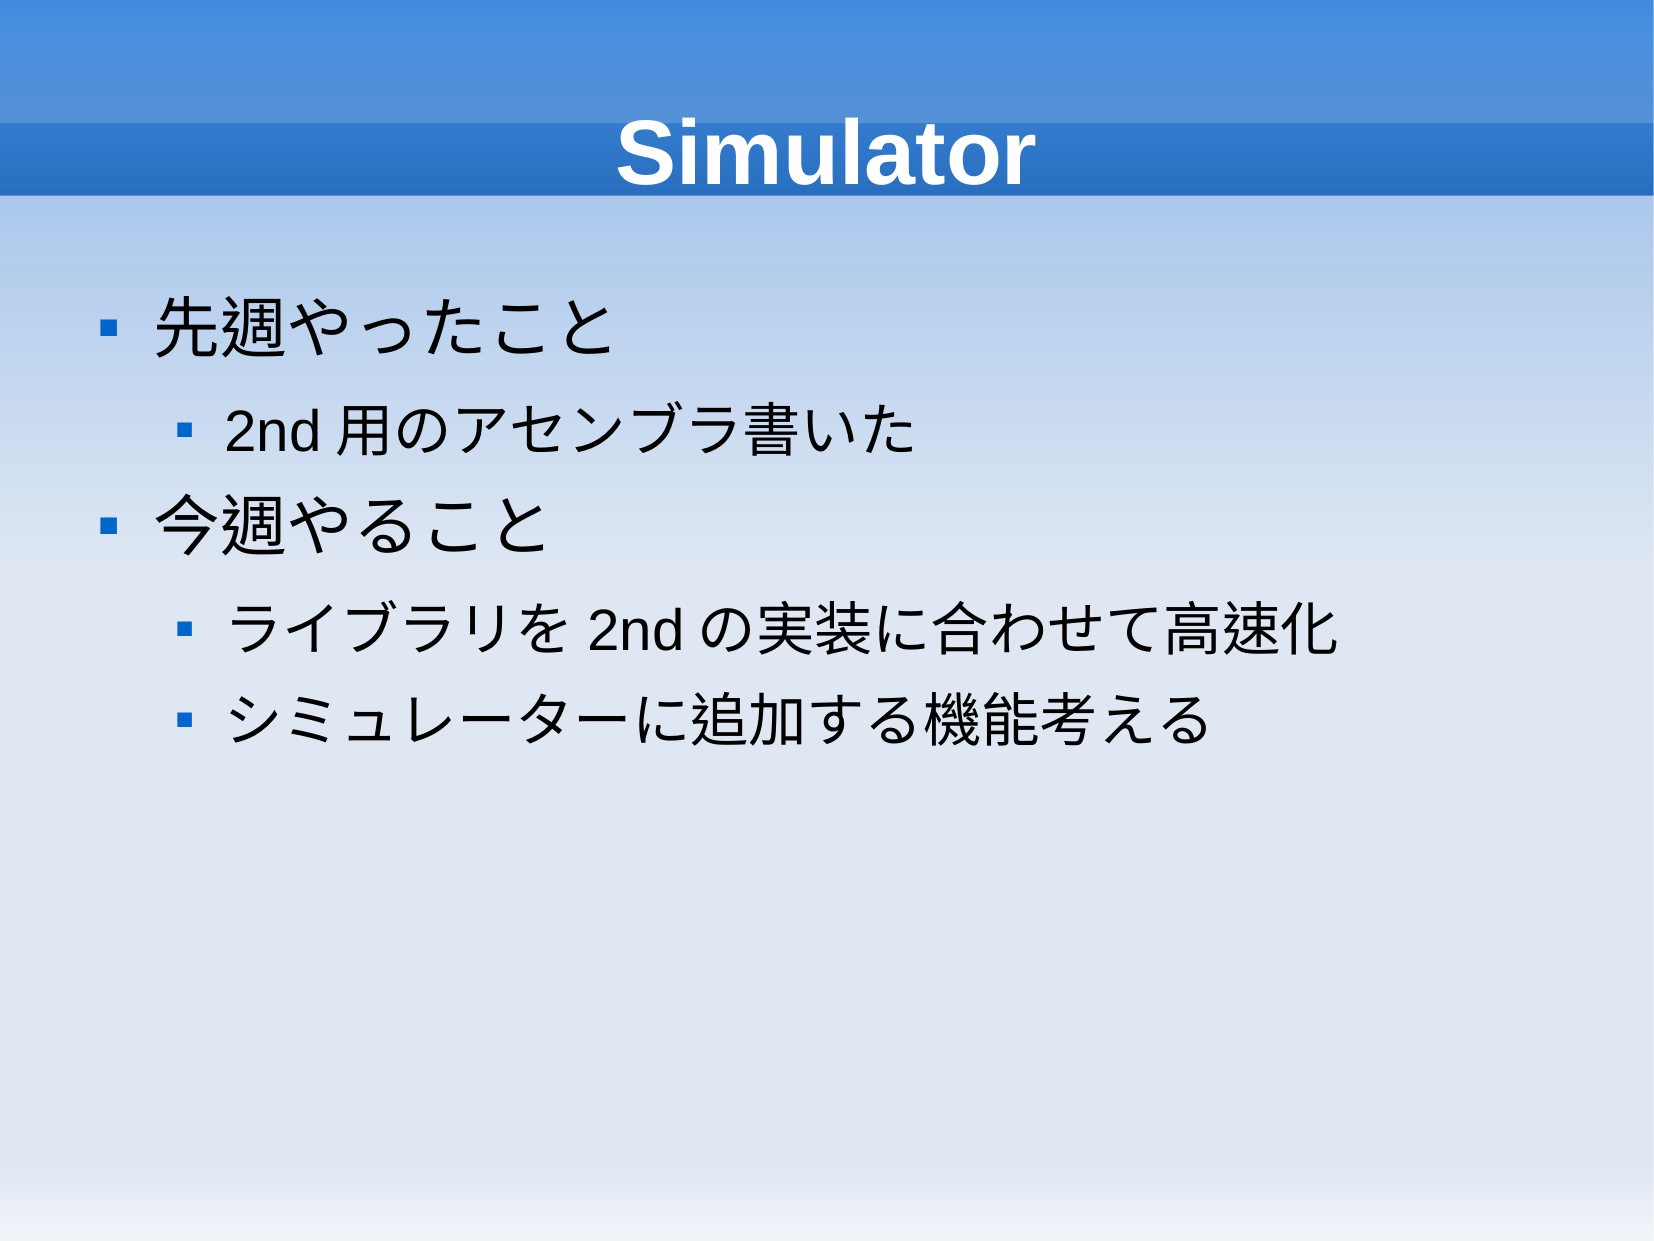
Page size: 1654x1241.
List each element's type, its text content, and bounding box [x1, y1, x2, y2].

list 先週やったこと 2nd用のアセンブラ書いた 今週やること ライブラリを2ndの実装に合わせて高速化 シミュレーターに追加する機能考える [82, 290, 1571, 1109]
picture [0, 0, 1654, 1241]
title Simulator [82, 49, 1571, 257]
